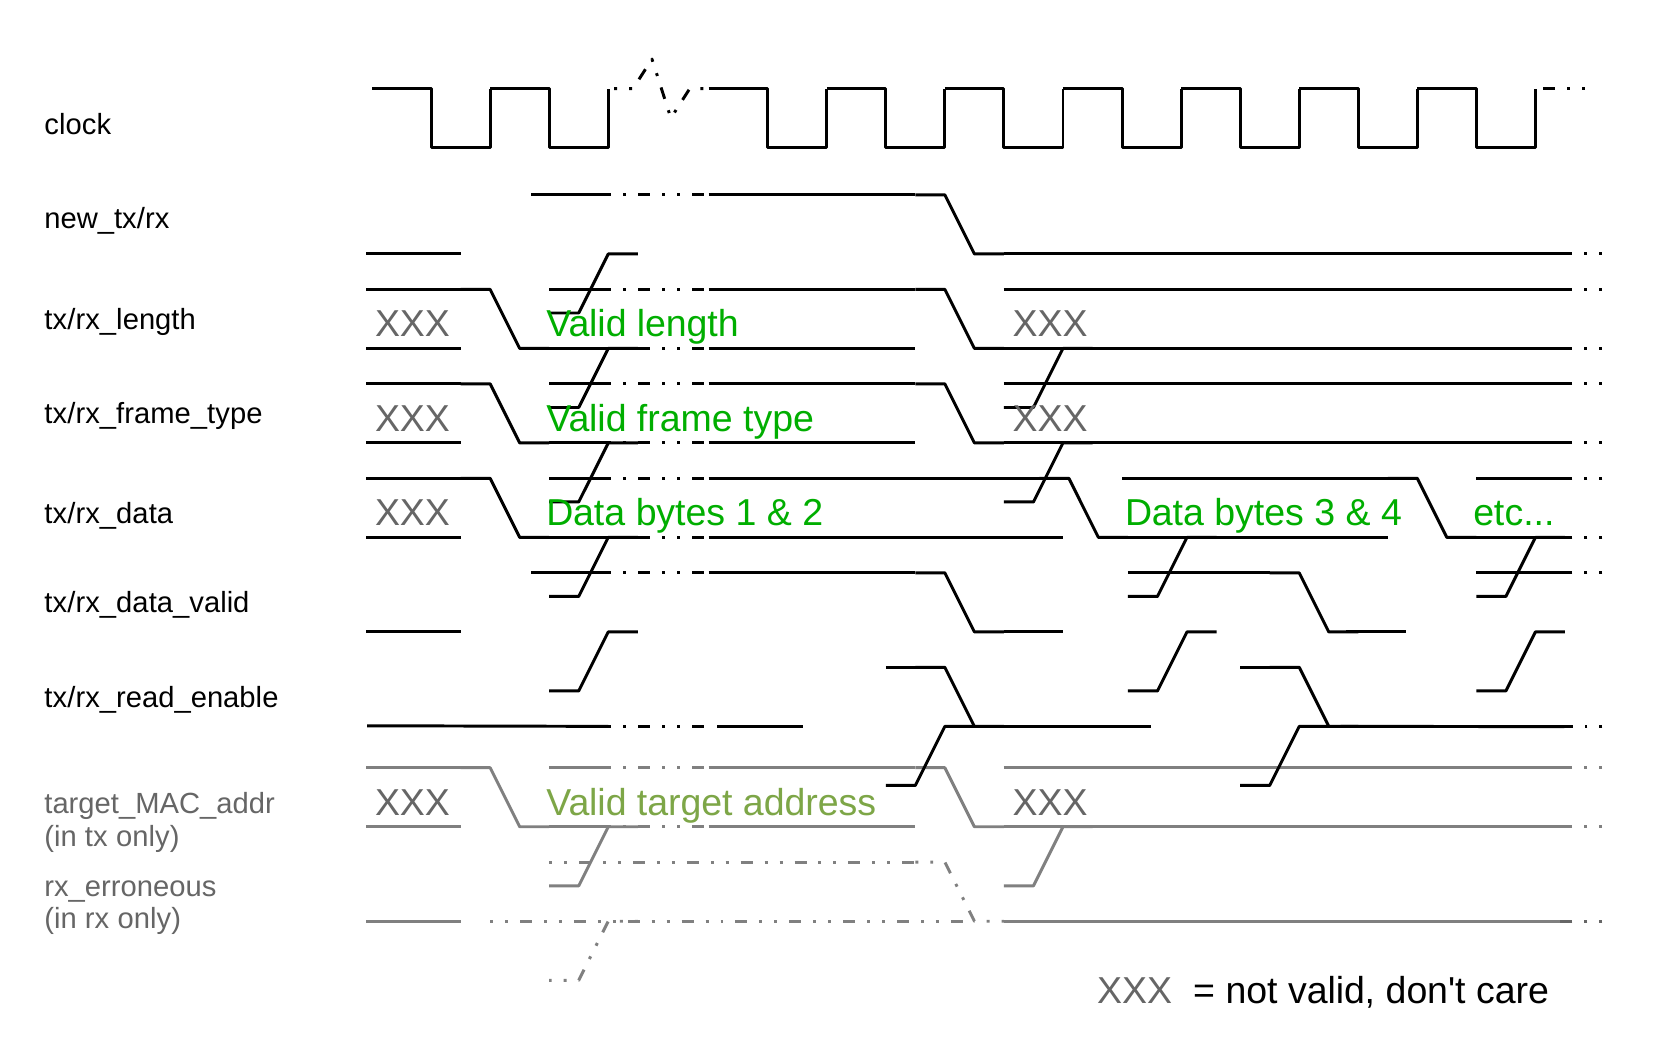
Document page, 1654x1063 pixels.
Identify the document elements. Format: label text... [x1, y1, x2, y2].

text_box XXX [998, 295, 1103, 353]
text_box new_tx/rx [29, 194, 284, 243]
text_box XXX [360, 484, 465, 542]
text_box Valid target address [531, 773, 922, 831]
text_box Data bytes 3 & 4 [1110, 484, 1458, 542]
text_box tx/rx_data [29, 490, 284, 538]
text_box XXX [360, 773, 465, 831]
text_box tx/rx_frame_type [29, 389, 360, 438]
text_box Valid length [531, 295, 922, 353]
text_box rx_erroneous (in rx only) [29, 862, 284, 943]
text_box XXX [360, 389, 465, 447]
text_box XXX [998, 389, 1103, 447]
text_box XXX = not valid, don't care [1082, 962, 1564, 1020]
text_box clock [29, 100, 284, 148]
text_box etc... [1458, 484, 1595, 542]
text_box XXX [998, 773, 1103, 831]
text_box XXX [360, 295, 465, 353]
text_box Data bytes 1 & 2 [531, 484, 922, 542]
text_box tx/rx_read_enable [29, 673, 296, 721]
text_box target_MAC_addr (in tx only) [29, 779, 325, 860]
text_box Valid frame type [531, 389, 922, 447]
text_box tx/rx_data_valid [29, 578, 284, 627]
text_box tx/rx_length [29, 295, 284, 343]
